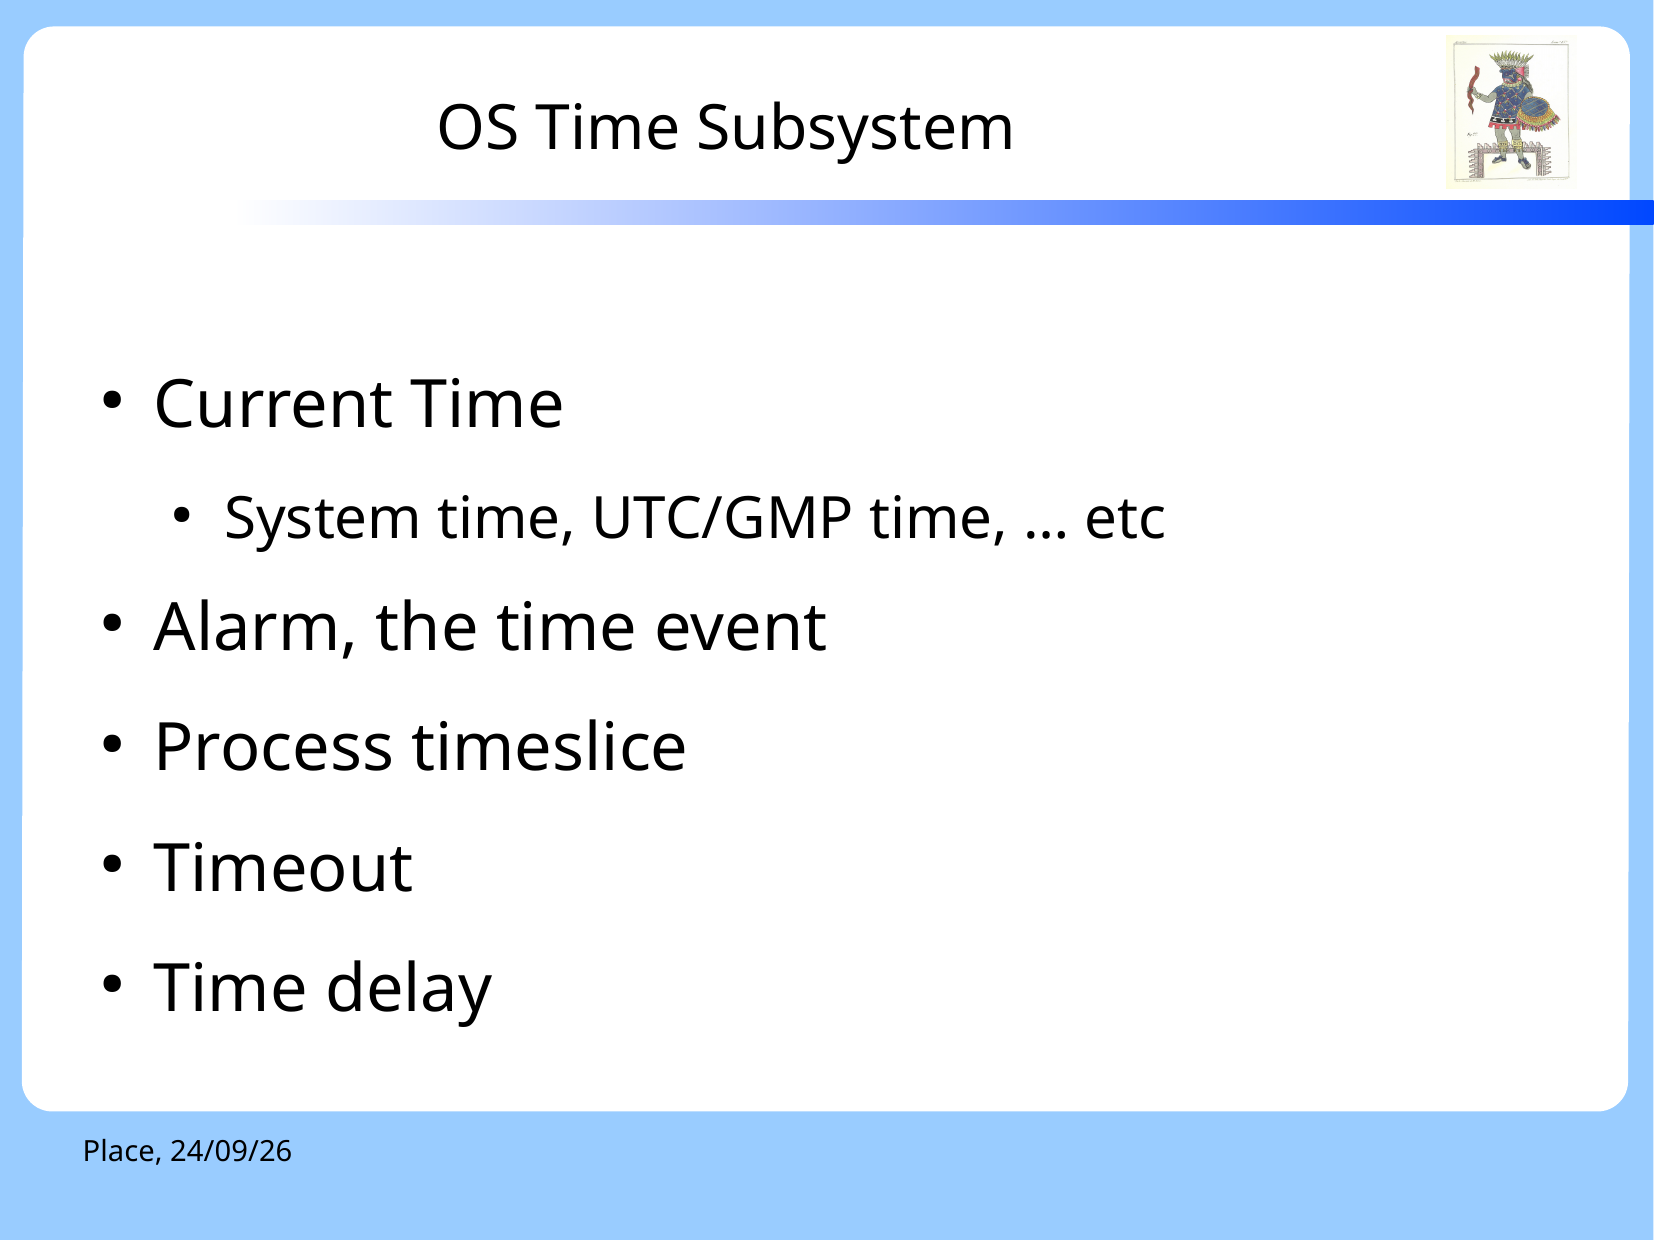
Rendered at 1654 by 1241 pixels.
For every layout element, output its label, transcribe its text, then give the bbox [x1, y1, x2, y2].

title OS Time Subsystem [82, 49, 1371, 201]
picture [1446, 35, 1577, 189]
list Current Time System time, UTC/GMP time, … etc Alarm, the time event Process timeslice Timeout Time delay [82, 236, 1571, 1055]
